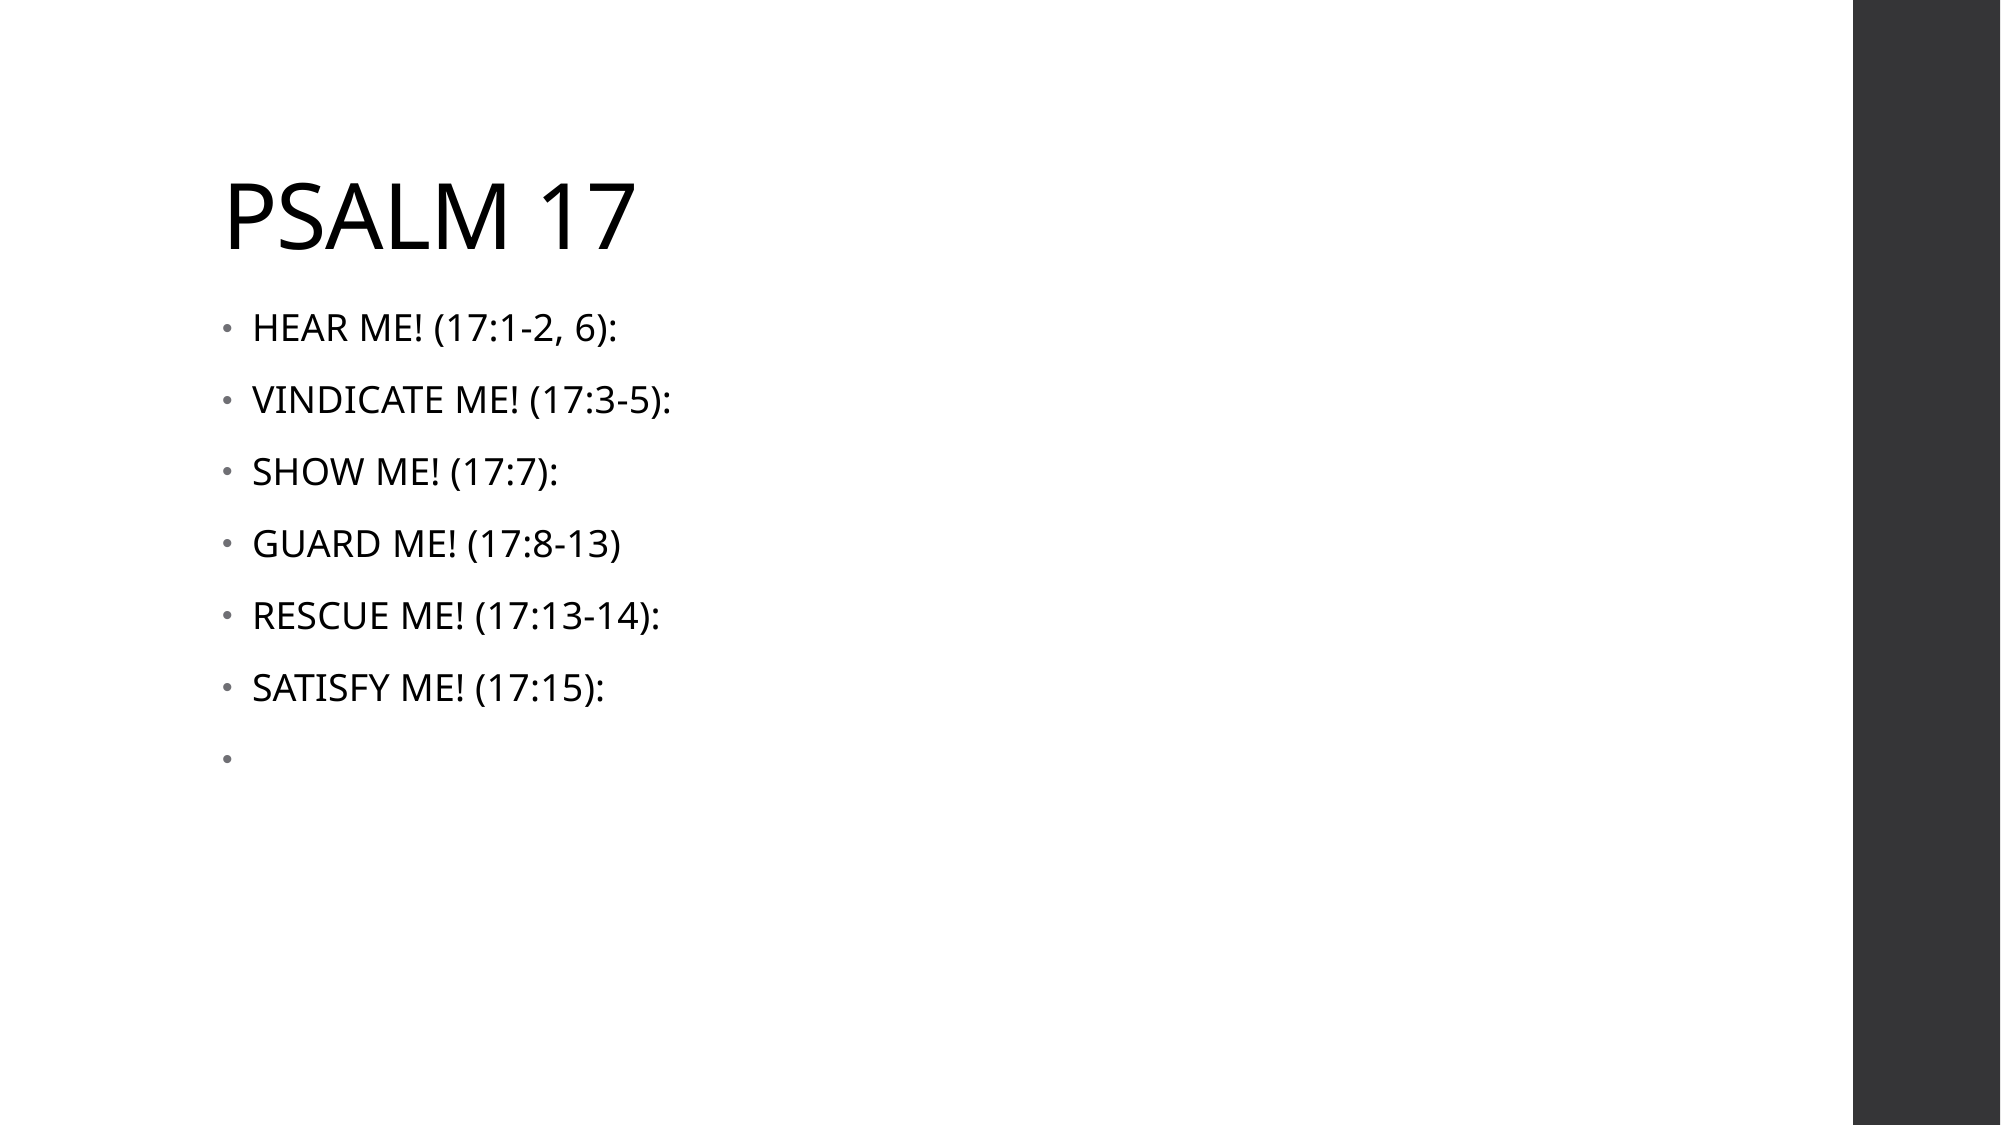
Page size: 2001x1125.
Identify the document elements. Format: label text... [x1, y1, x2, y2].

title PSALM 17 [206, 60, 1797, 278]
list HEAR ME! (17:1-2, 6): VINDICATE ME! (17:3-5): SHOW ME! (17:7): GUARD ME! (17:8-13) RESCUE ME! (17:13-14): SATISFY ME! (17:15): [206, 299, 1617, 1014]
